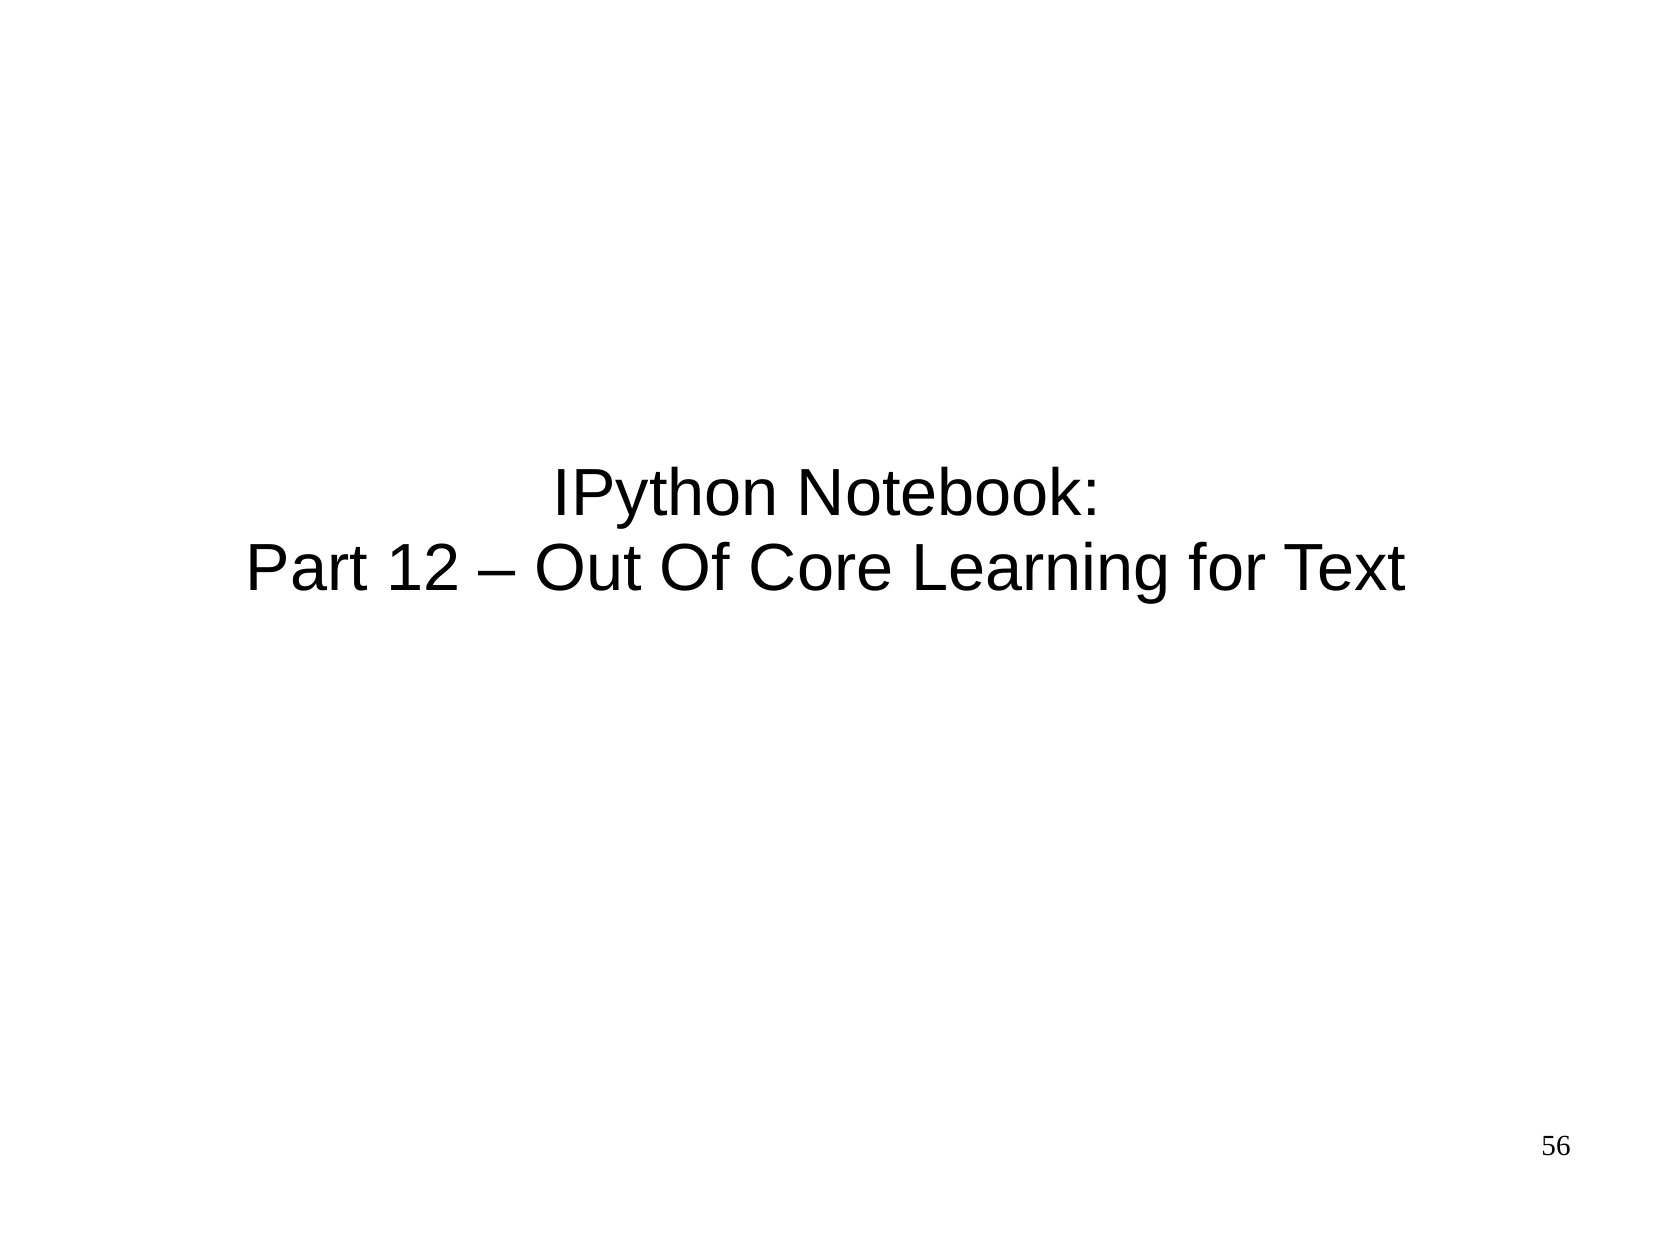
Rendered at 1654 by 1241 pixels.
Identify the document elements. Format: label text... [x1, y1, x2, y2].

subtitle IPython Notebook: Part 12 – Out Of Core Learning for Text [82, 49, 1571, 1010]
